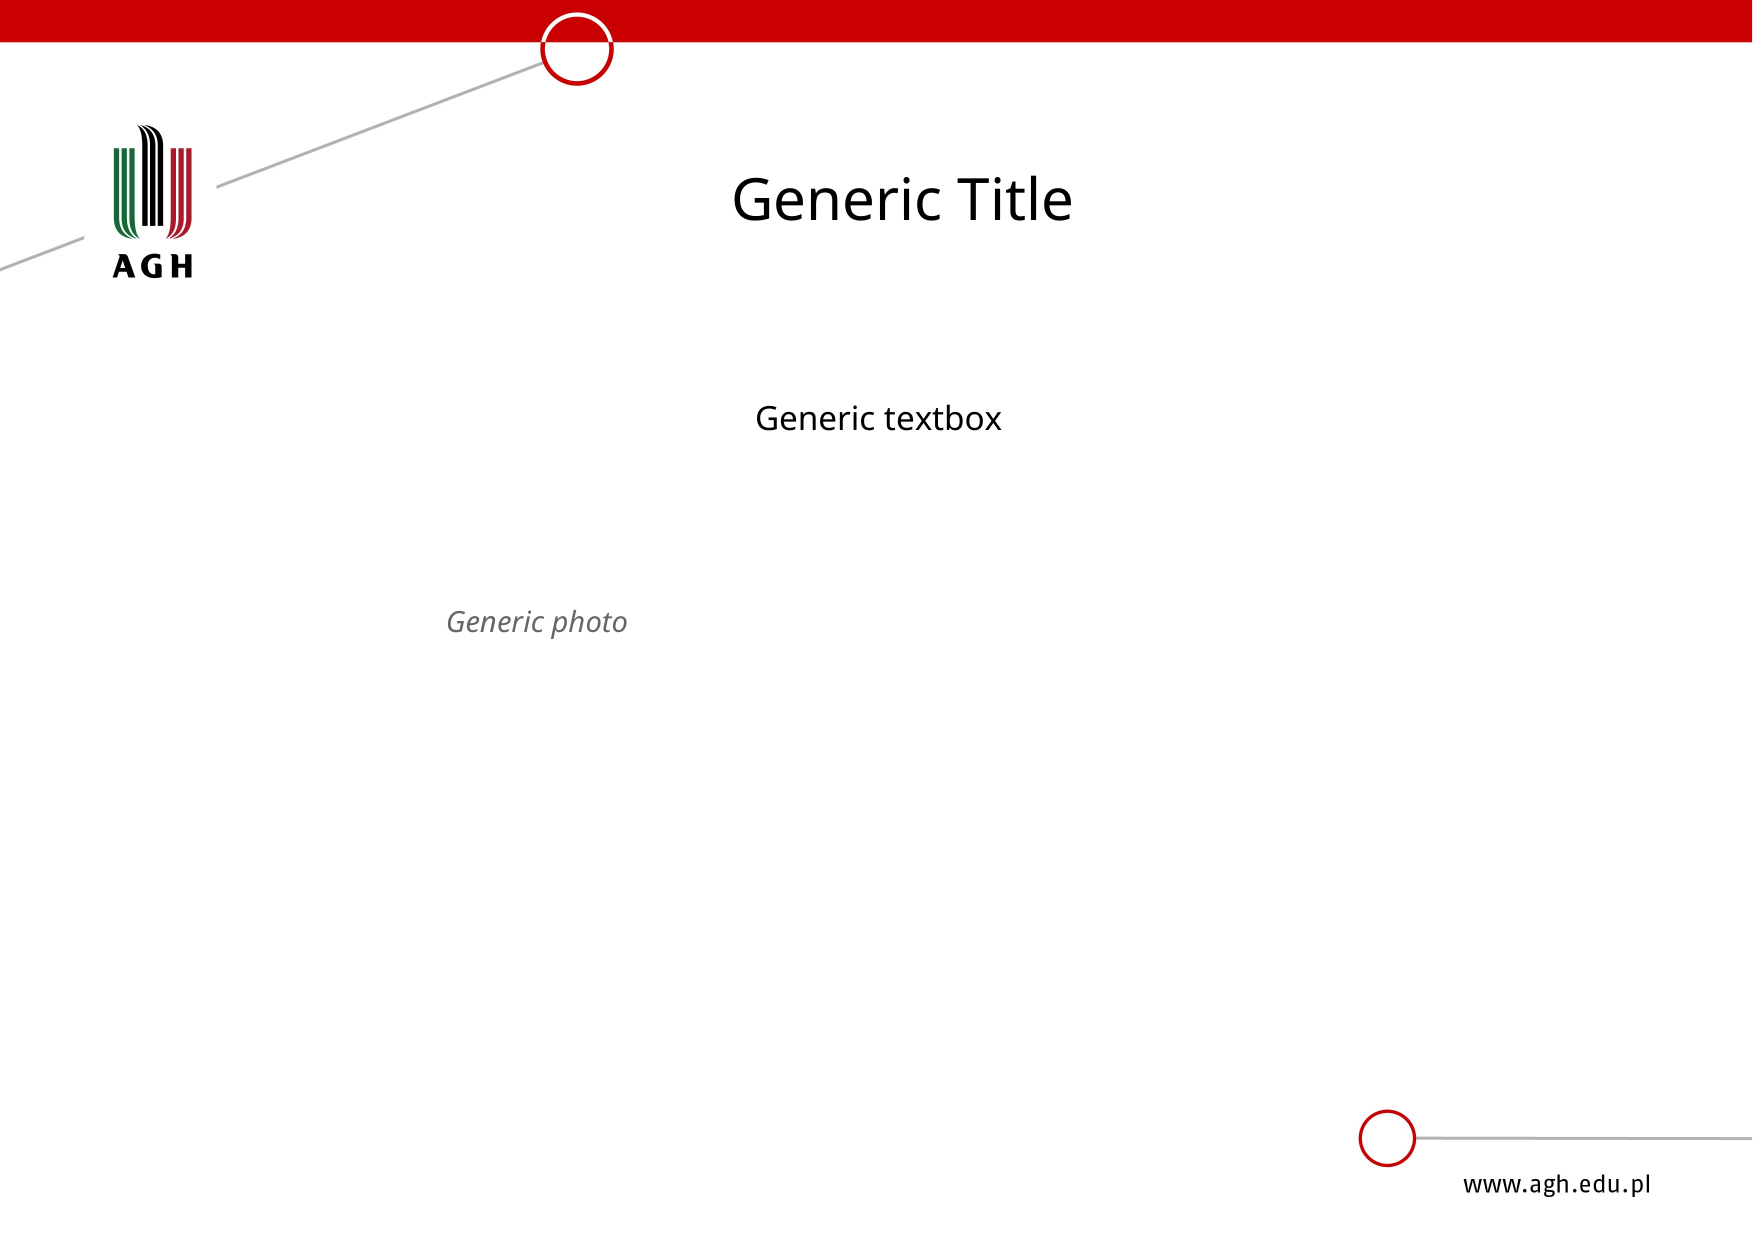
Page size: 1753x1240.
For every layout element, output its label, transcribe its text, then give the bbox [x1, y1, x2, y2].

picture [0, 0, 1753, 1240]
text_box Generic textbox [740, 390, 1036, 589]
text_box Generic Title [555, 155, 1251, 241]
text_box Generic photo [431, 596, 691, 652]
